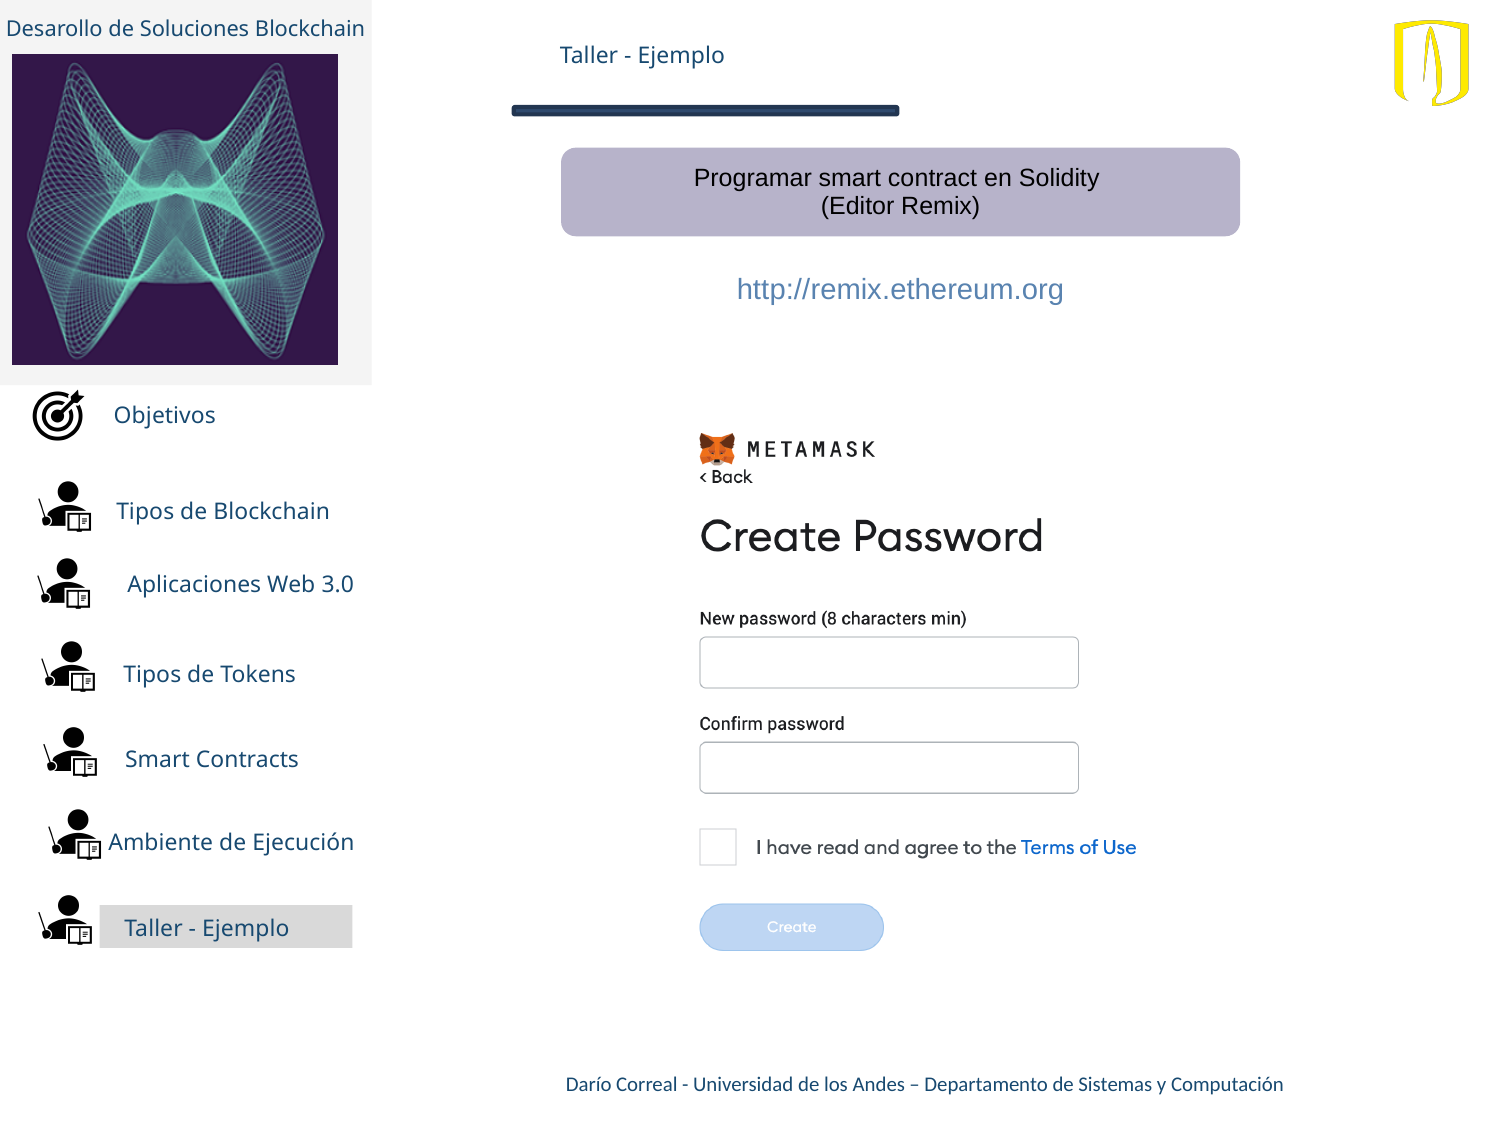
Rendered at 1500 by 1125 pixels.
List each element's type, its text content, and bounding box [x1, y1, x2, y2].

text_box Ambiente de Ejecución [63, 820, 370, 863]
picture [650, 413, 1152, 958]
picture [1387, 19, 1476, 107]
text_box [305, 905, 353, 948]
picture [37, 886, 100, 948]
text_box Taller - Ejemplo [109, 905, 305, 949]
picture [12, 54, 338, 365]
text_box Tipos de Tokens [108, 652, 312, 695]
picture [40, 632, 103, 695]
text_box Tipos de Blockchain [101, 489, 346, 532]
picture [36, 549, 98, 612]
picture [42, 718, 105, 780]
text_box Darío Correal - Universidad de los Andes – Departamento de Sistemas y Computación [551, 1062, 1300, 1103]
picture [47, 800, 109, 863]
picture [27, 384, 90, 446]
picture [37, 472, 99, 535]
text_box Taller - Ejemplo [544, 32, 740, 76]
text_box http://remix.ethereum.org [708, 265, 1093, 328]
text_box Programar smart contract en Solidity (Editor Remix) [561, 147, 1241, 237]
text_box Aplicaciones Web 3.0 [112, 562, 370, 605]
text_box [100, 905, 109, 948]
text_box Smart Contracts [110, 737, 314, 781]
text_box [513, 107, 898, 115]
text_box Objetivos [98, 393, 231, 437]
